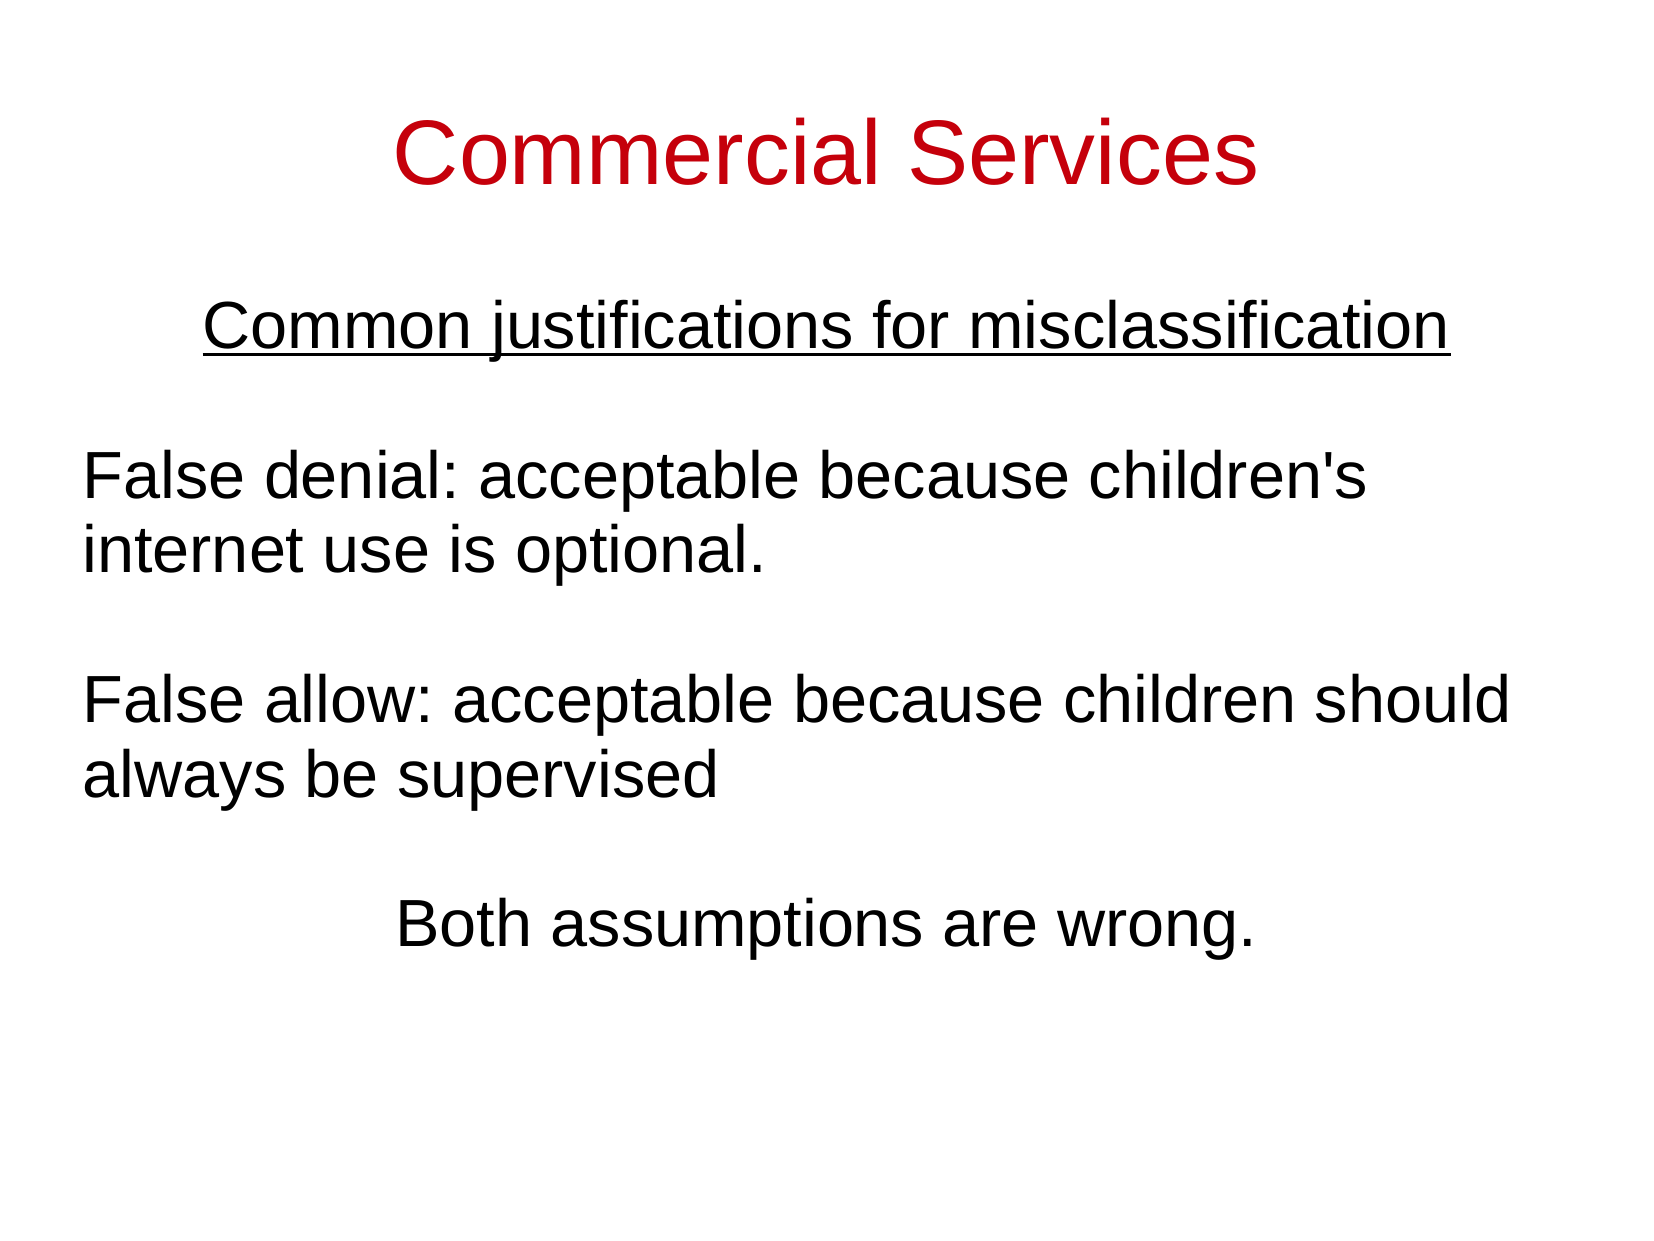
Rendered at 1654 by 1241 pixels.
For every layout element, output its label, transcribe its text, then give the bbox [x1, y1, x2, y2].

title Commercial Services [82, 49, 1571, 257]
subtitle Common justifications for misclassification False denial: acceptable because children's internet use is optional. False allow: acceptable because children should always be supervised Both assumptions are wrong. [82, 288, 1571, 1111]
